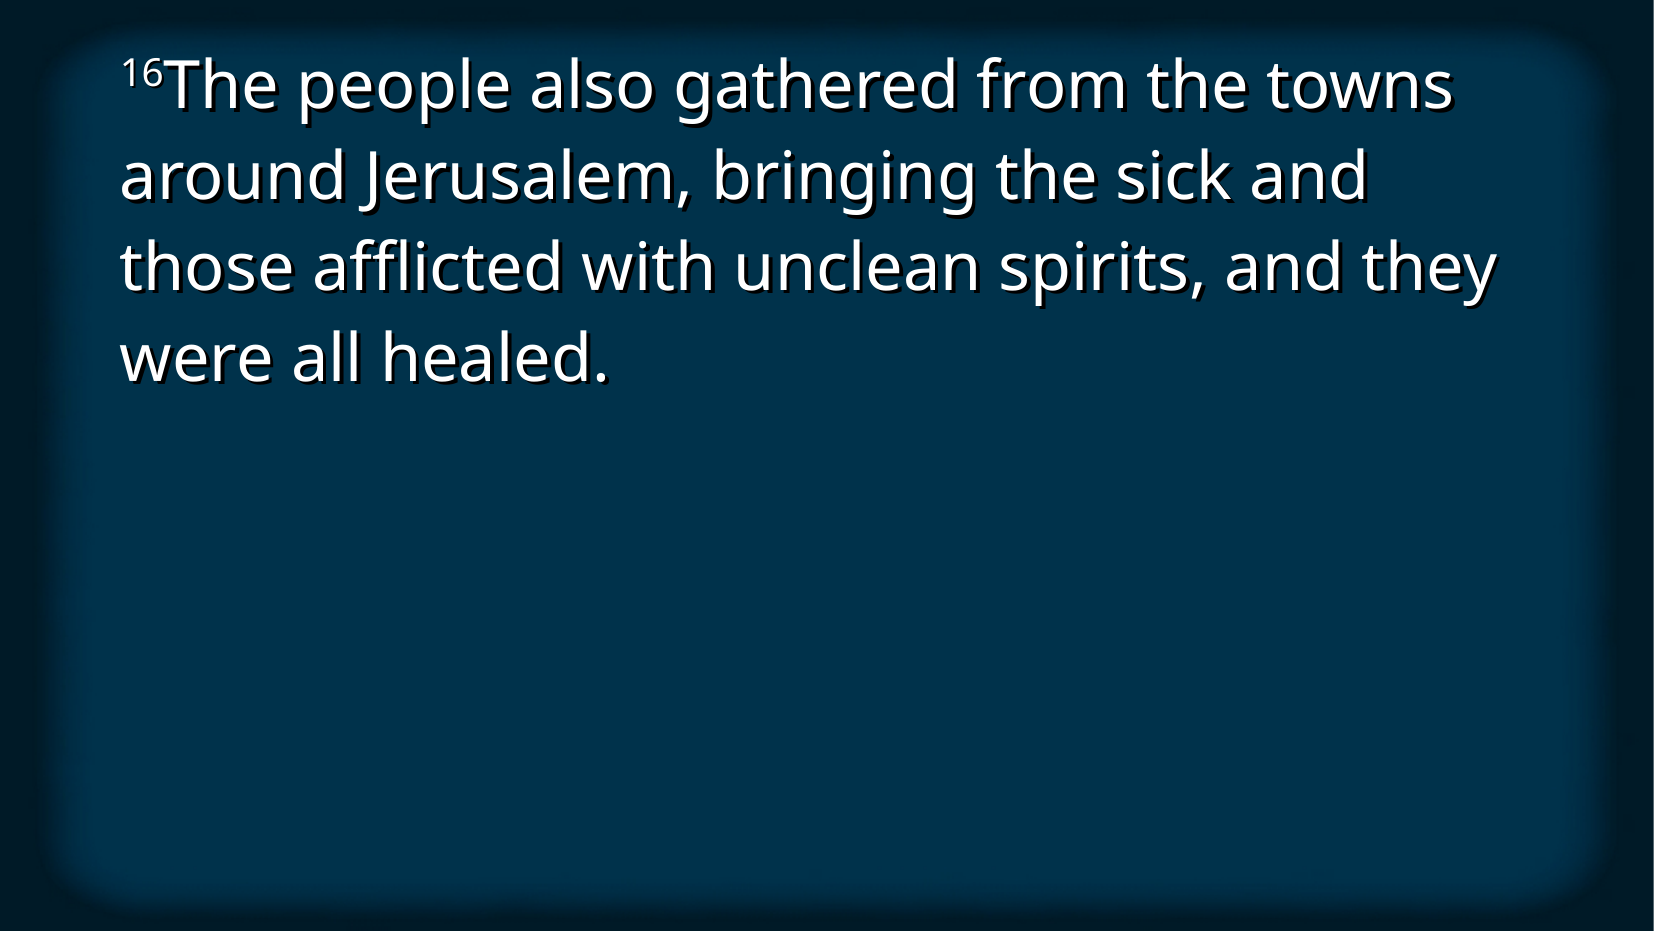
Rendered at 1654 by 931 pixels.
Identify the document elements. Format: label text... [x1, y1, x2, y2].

text_box 16The people also gathered from the towns around Jerusalem, bringing the sick and those afflicted with unclean spirits, and they were all healed. [105, 30, 1561, 400]
picture [0, 0, 1654, 931]
